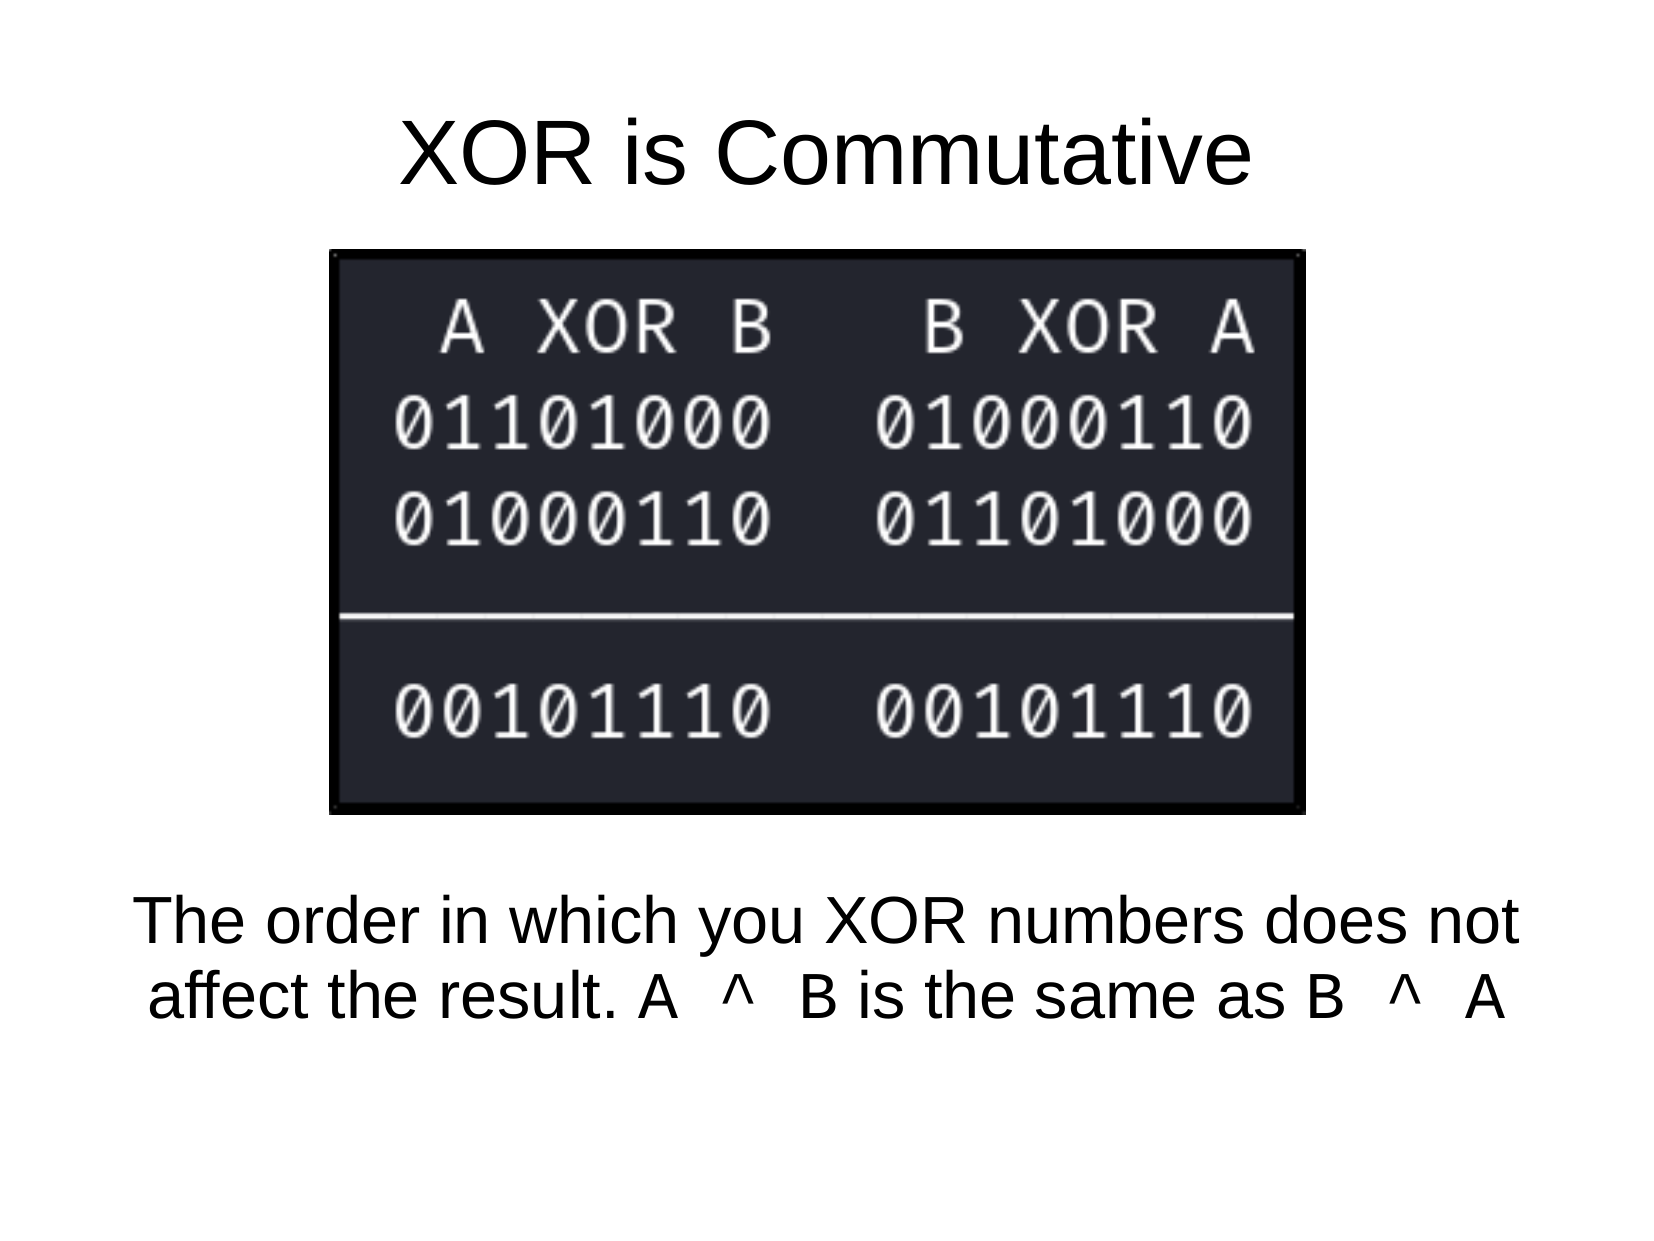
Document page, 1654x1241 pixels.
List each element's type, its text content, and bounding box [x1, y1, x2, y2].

picture [329, 249, 1306, 815]
subtitle The order in which you XOR numbers does not affect the result. A ^ B is the same as B ^ A [82, 285, 1571, 1114]
title XOR is Commutative [82, 49, 1571, 257]
